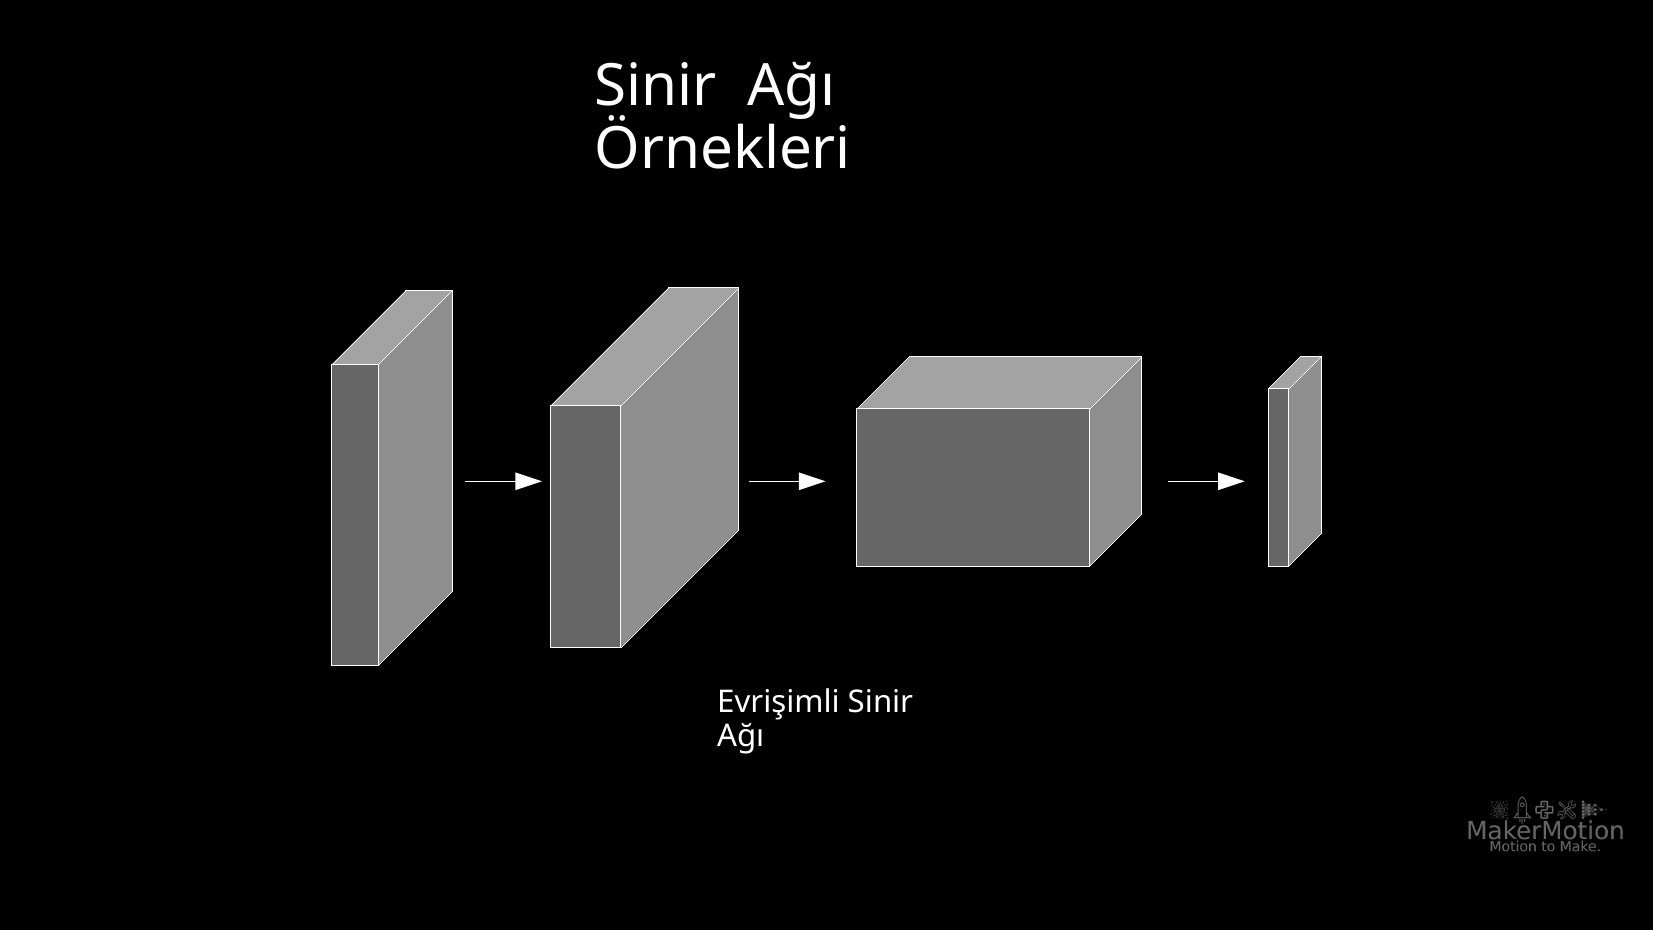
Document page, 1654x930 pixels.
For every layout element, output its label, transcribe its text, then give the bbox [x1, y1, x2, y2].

text_box [856, 356, 1142, 567]
title Sinir Ağı Örnekleri [579, 28, 1074, 208]
picture [1440, 719, 1651, 930]
text_box [1268, 356, 1322, 567]
text_box [331, 290, 453, 666]
text_box [550, 287, 739, 648]
title Evrişimli Sinir Ağı [702, 629, 951, 809]
